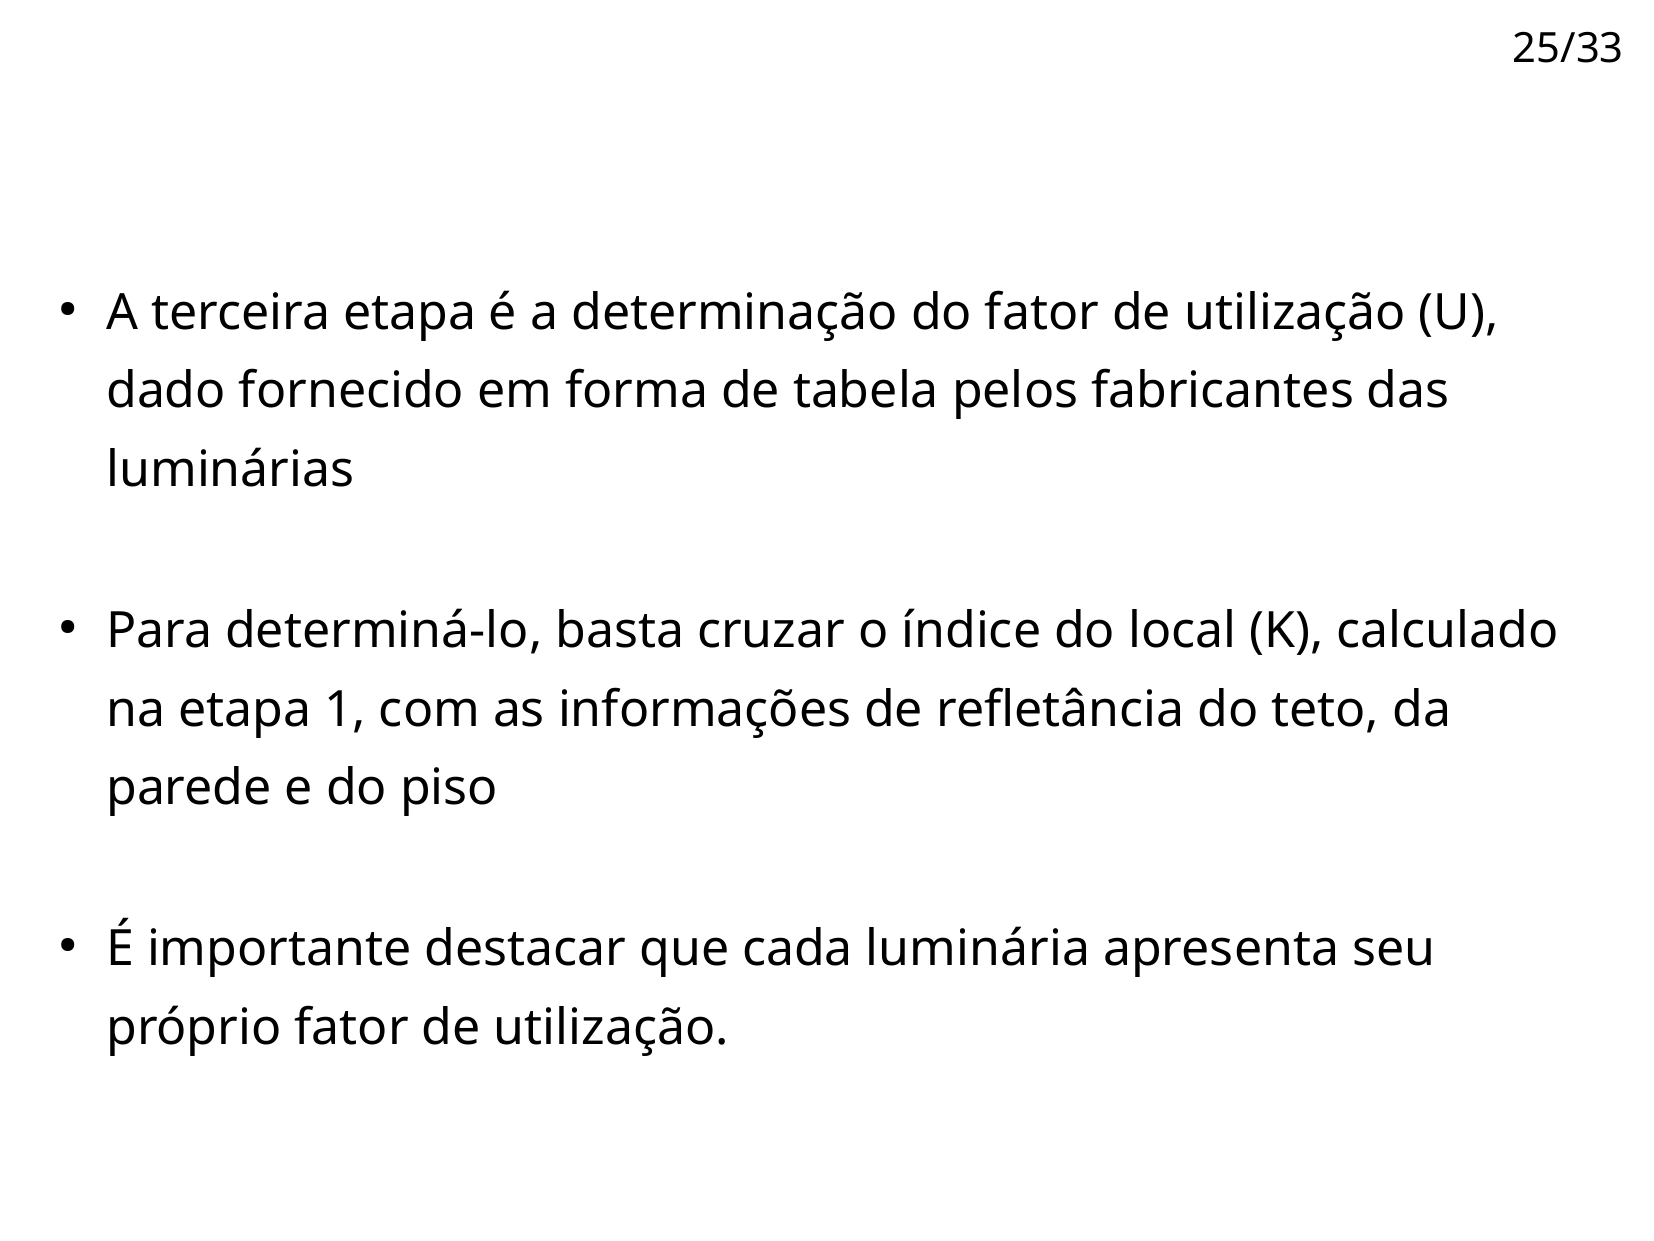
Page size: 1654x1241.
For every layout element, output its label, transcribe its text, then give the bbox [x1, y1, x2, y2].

list A terceira etapa é a determinação do fator de utilização (U), dado fornecido em forma de tabela pelos fabricantes das luminárias Para determiná-lo, basta cruzar o índice do local (K), calculado na etapa 1, com as informações de refletância do teto, da parede e do piso É importante destacar que cada luminária apresenta seu próprio fator de utilização. [59, 265, 1625, 1211]
